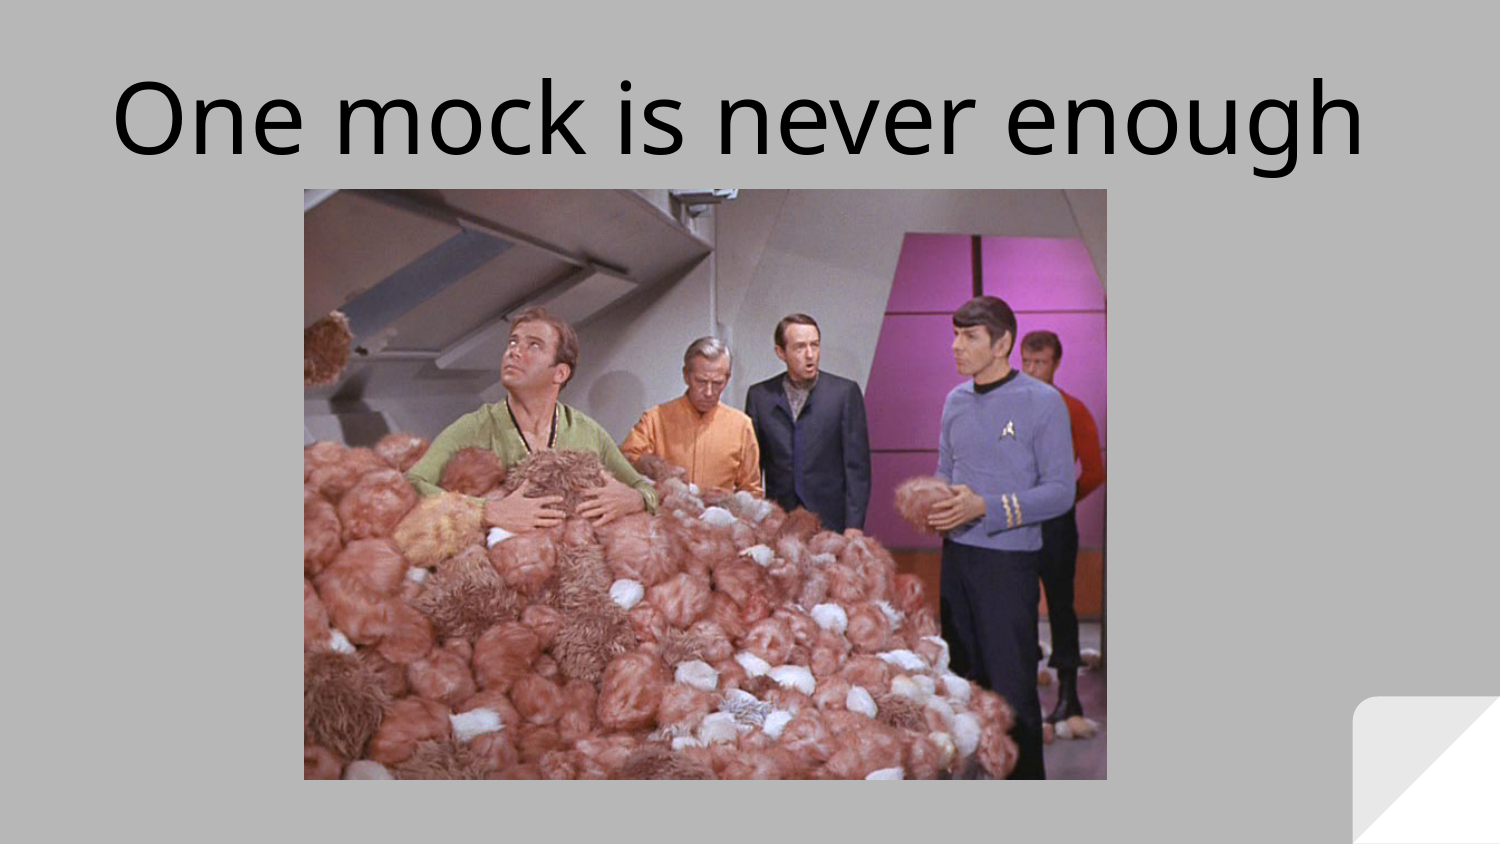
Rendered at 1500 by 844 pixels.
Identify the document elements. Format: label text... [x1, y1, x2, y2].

picture [304, 189, 1107, 780]
title One mock is never enough [65, 36, 1414, 190]
